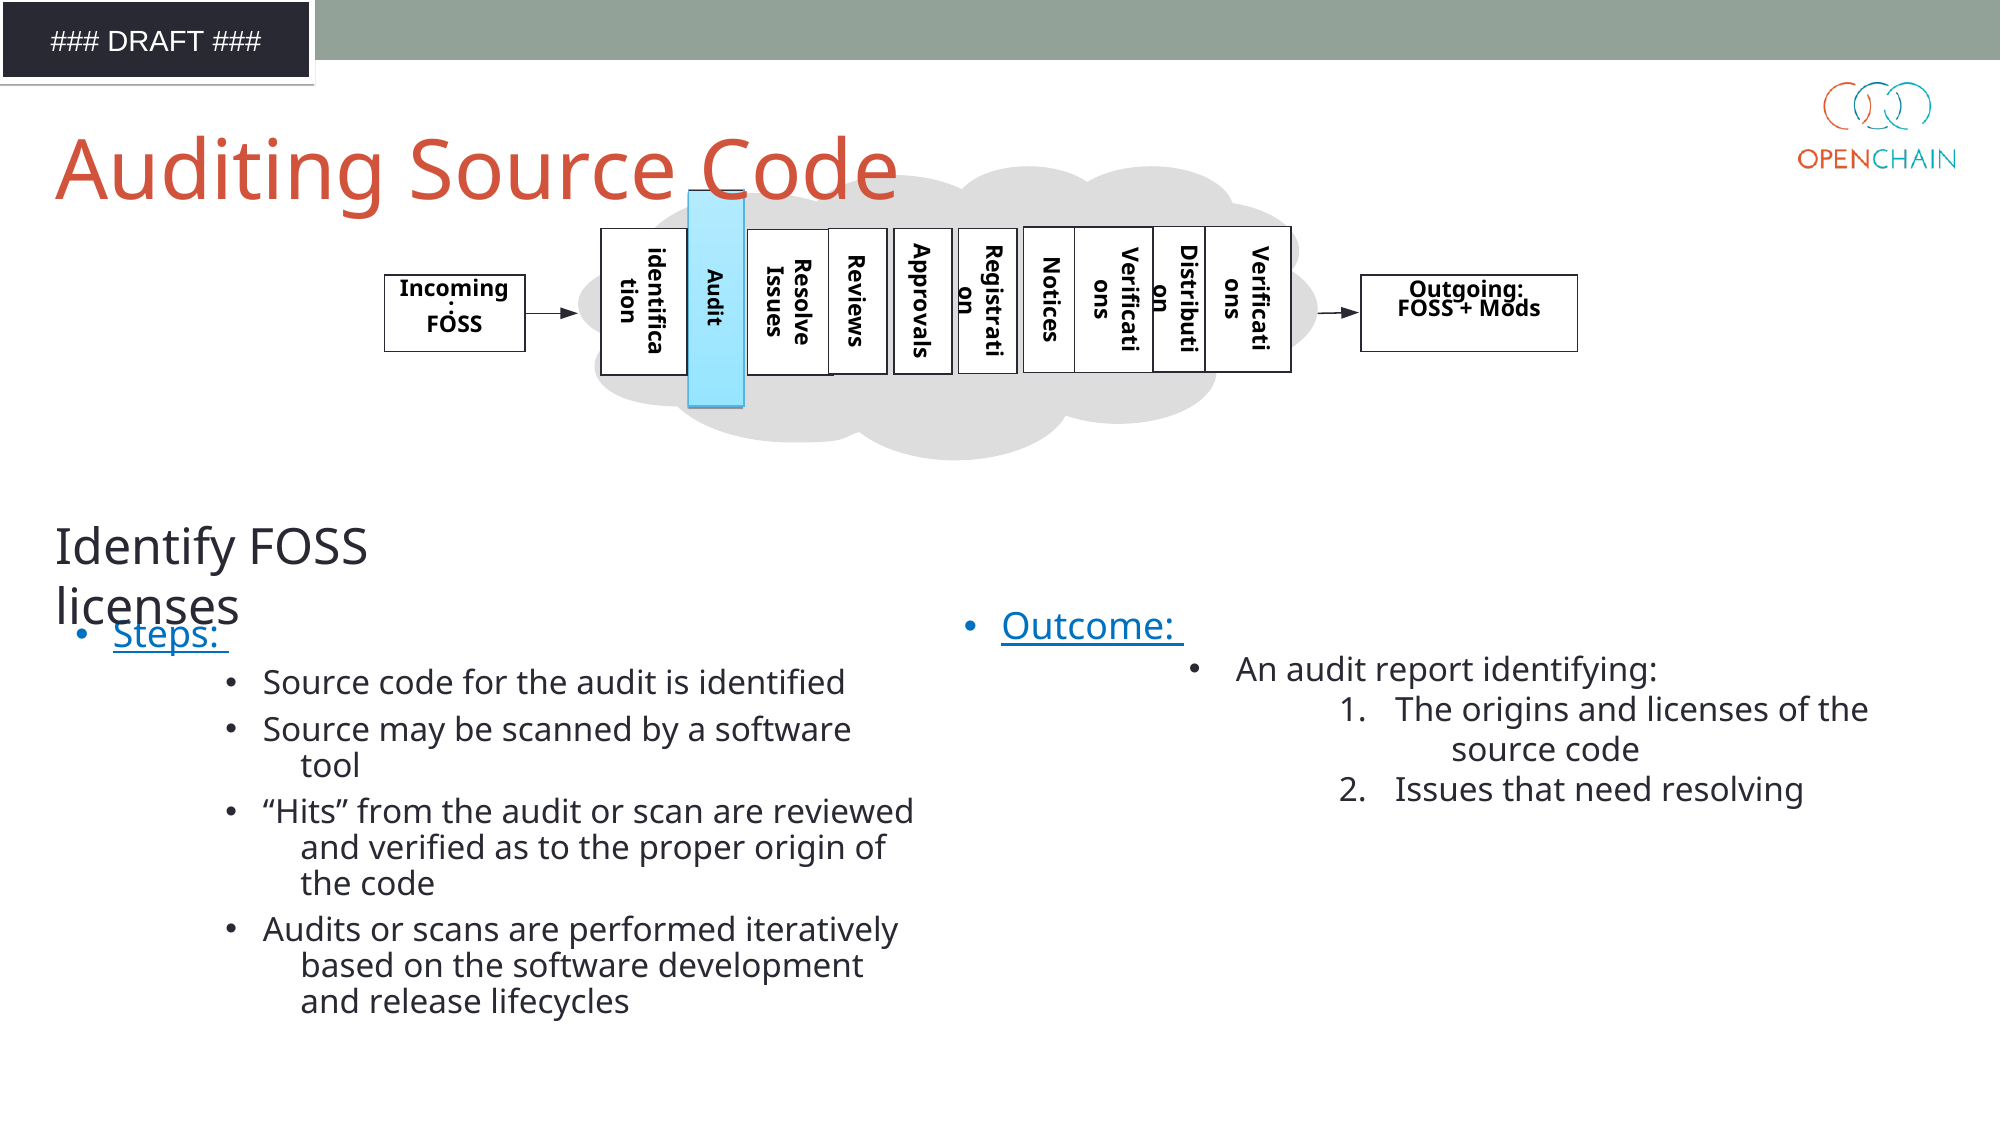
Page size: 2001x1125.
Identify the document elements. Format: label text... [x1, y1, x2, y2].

text_box Distribution [1153, 248, 1205, 372]
text_box Registration [959, 248, 1017, 373]
text_box Auditing Source Code [40, 84, 1841, 248]
text_box [578, 274, 601, 334]
text_box Identify FOSS licenses [40, 507, 583, 583]
text_box identification [601, 248, 687, 375]
text_box Verifications [1205, 248, 1291, 372]
text_box Approvals [894, 248, 952, 374]
text_box Reviews [829, 248, 887, 374]
text_box Verifications [1074, 248, 1160, 373]
text_box Notices [1023, 248, 1074, 373]
text_box [1291, 248, 1318, 349]
text_box Outcome: An audit report identifying: The origins and licenses of the source code Issues that need resolving [948, 600, 1898, 978]
text_box Steps: Source code for the audit is identified Source may be scanned by a software tool “Hits” from the audit or scan are reviewed and verified as to the proper origin of the code Audits or scans are performed iteratively based on the software development and release lifecycles [60, 607, 932, 1038]
text_box Audit [688, 248, 745, 407]
text_box [594, 248, 1217, 461]
text_box Resolve Issues [747, 248, 833, 375]
text_box Outgoing: FOSS + Mods [1361, 275, 1578, 352]
text_box Incoming: FOSS [384, 275, 525, 352]
